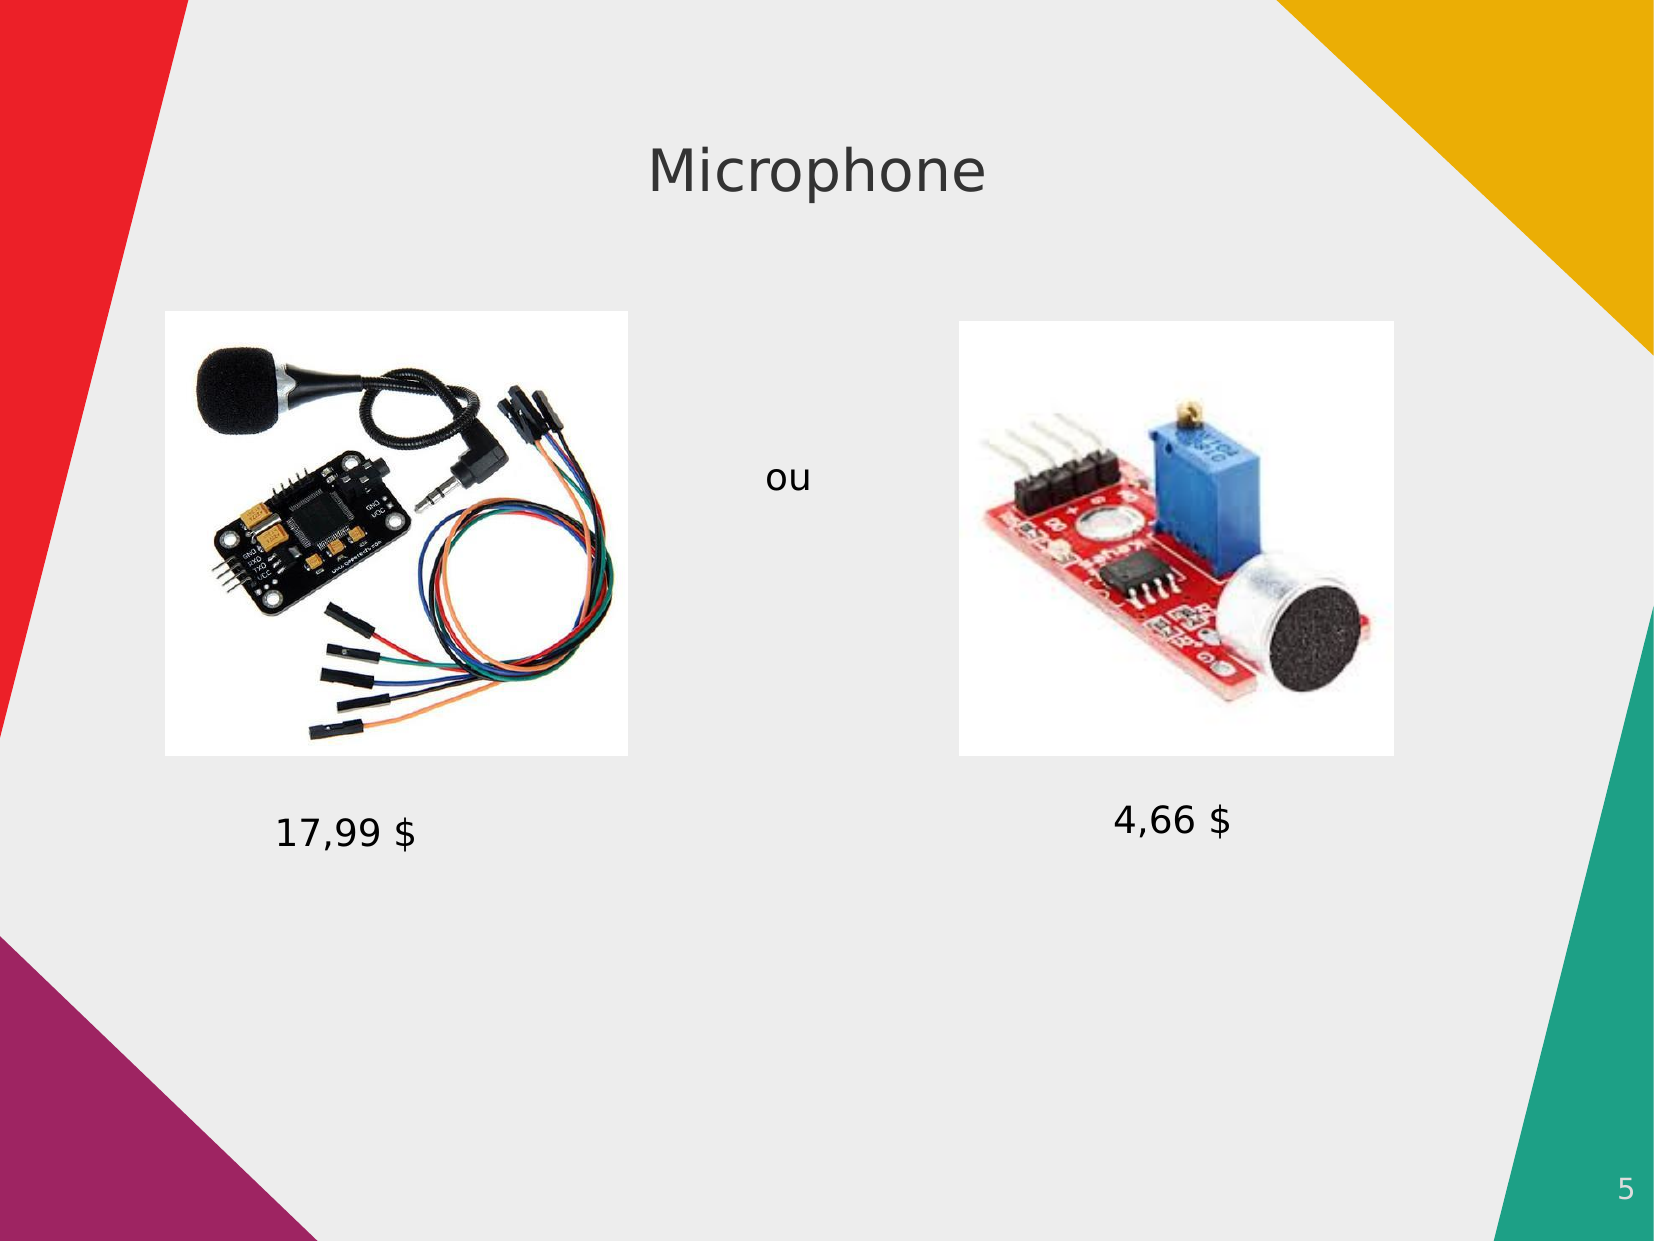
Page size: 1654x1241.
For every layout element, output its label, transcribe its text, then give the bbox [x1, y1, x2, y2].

picture [959, 321, 1394, 756]
text_box 4,66 $ [1098, 791, 1248, 894]
picture [165, 311, 628, 756]
text_box ou [750, 448, 827, 508]
title Microphone [114, 73, 1539, 271]
text_box 17,99 $ [259, 803, 433, 863]
